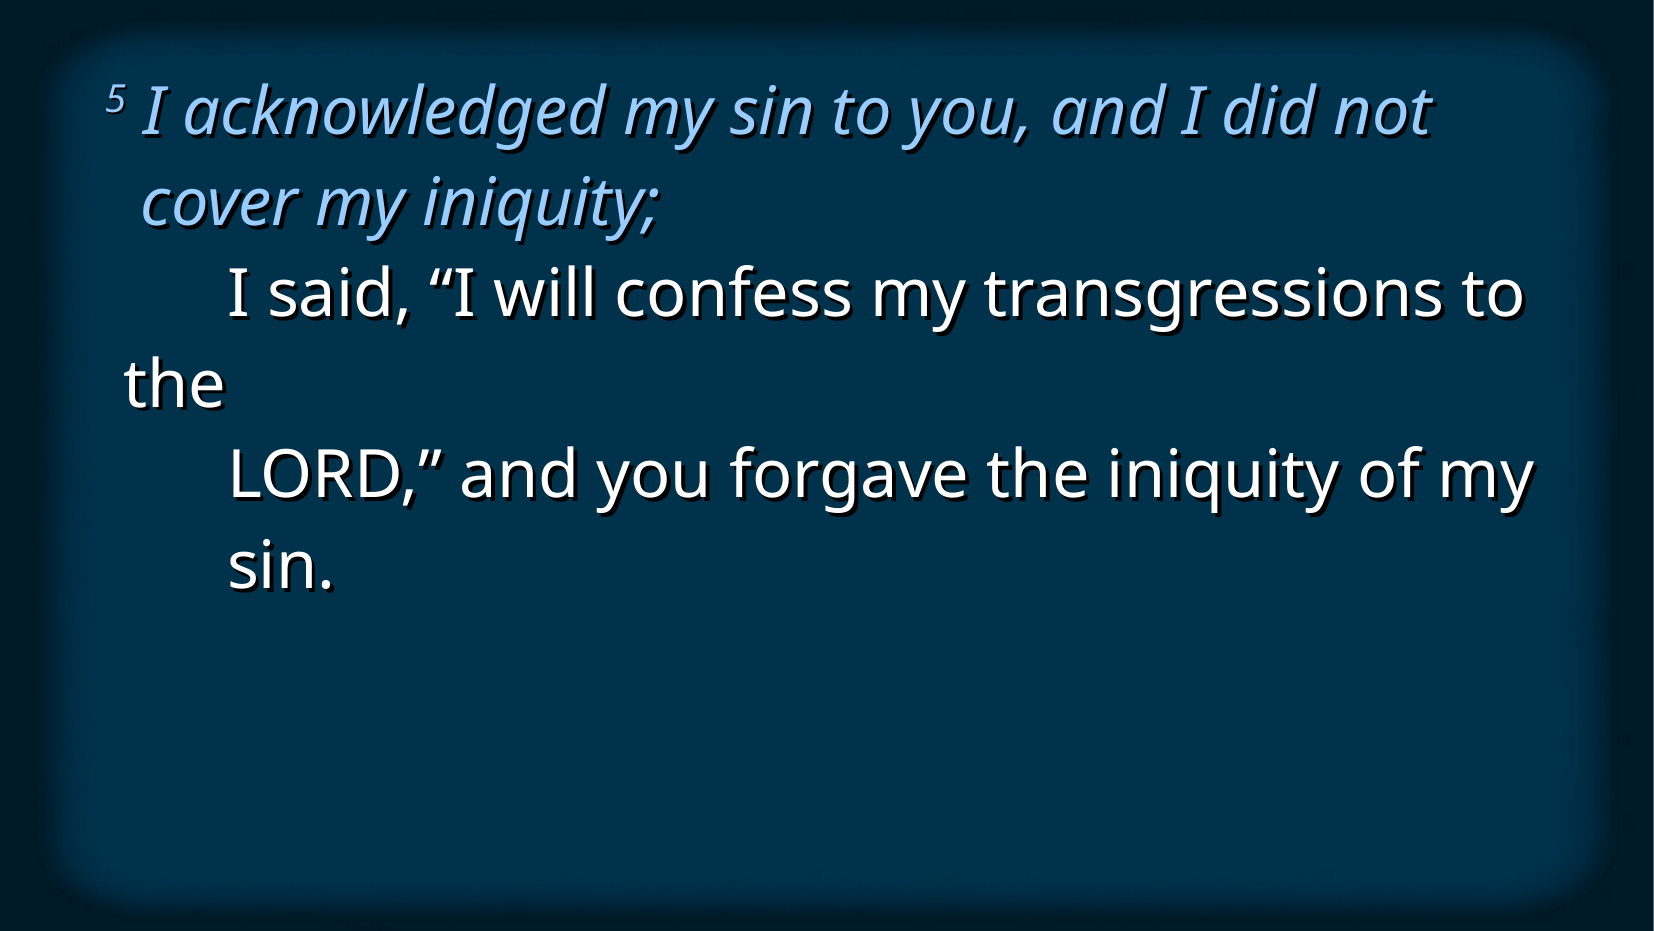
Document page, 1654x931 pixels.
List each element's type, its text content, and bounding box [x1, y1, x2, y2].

text_box 5 I acknowledged my sin to you, and I did not cover my iniquity; I said, “I will confess my transgressions to the LORD,” and you forgave the iniquity of my sin. [90, 56, 1576, 515]
picture [0, 0, 1654, 931]
